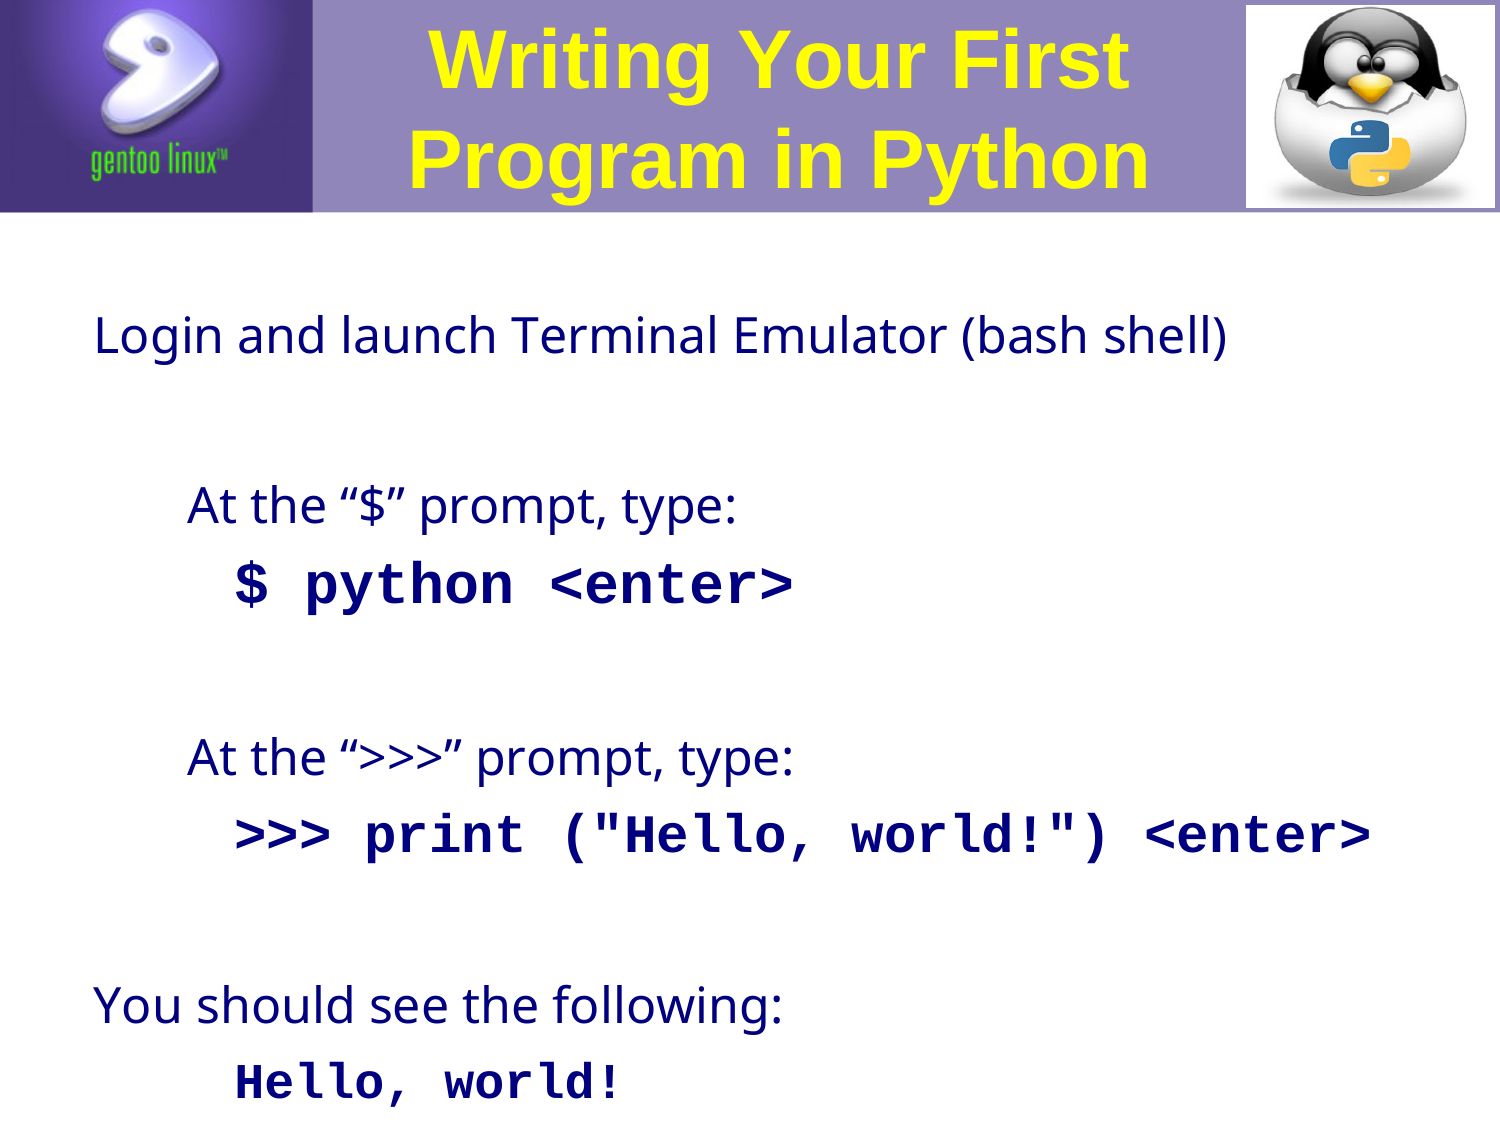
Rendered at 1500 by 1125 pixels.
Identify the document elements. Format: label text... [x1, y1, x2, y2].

title Writing Your First Program in Python [324, 9, 1235, 203]
list Login and launch Terminal Emulator (bash shell) At the “$” prompt, type: $ python <enter> At the “>>>” prompt, type: >>> print ("Hello, world!") <enter> You should see the following: Hello, world! [37, 299, 1469, 1119]
picture [0, 0, 302, 184]
picture [1246, 5, 1495, 208]
